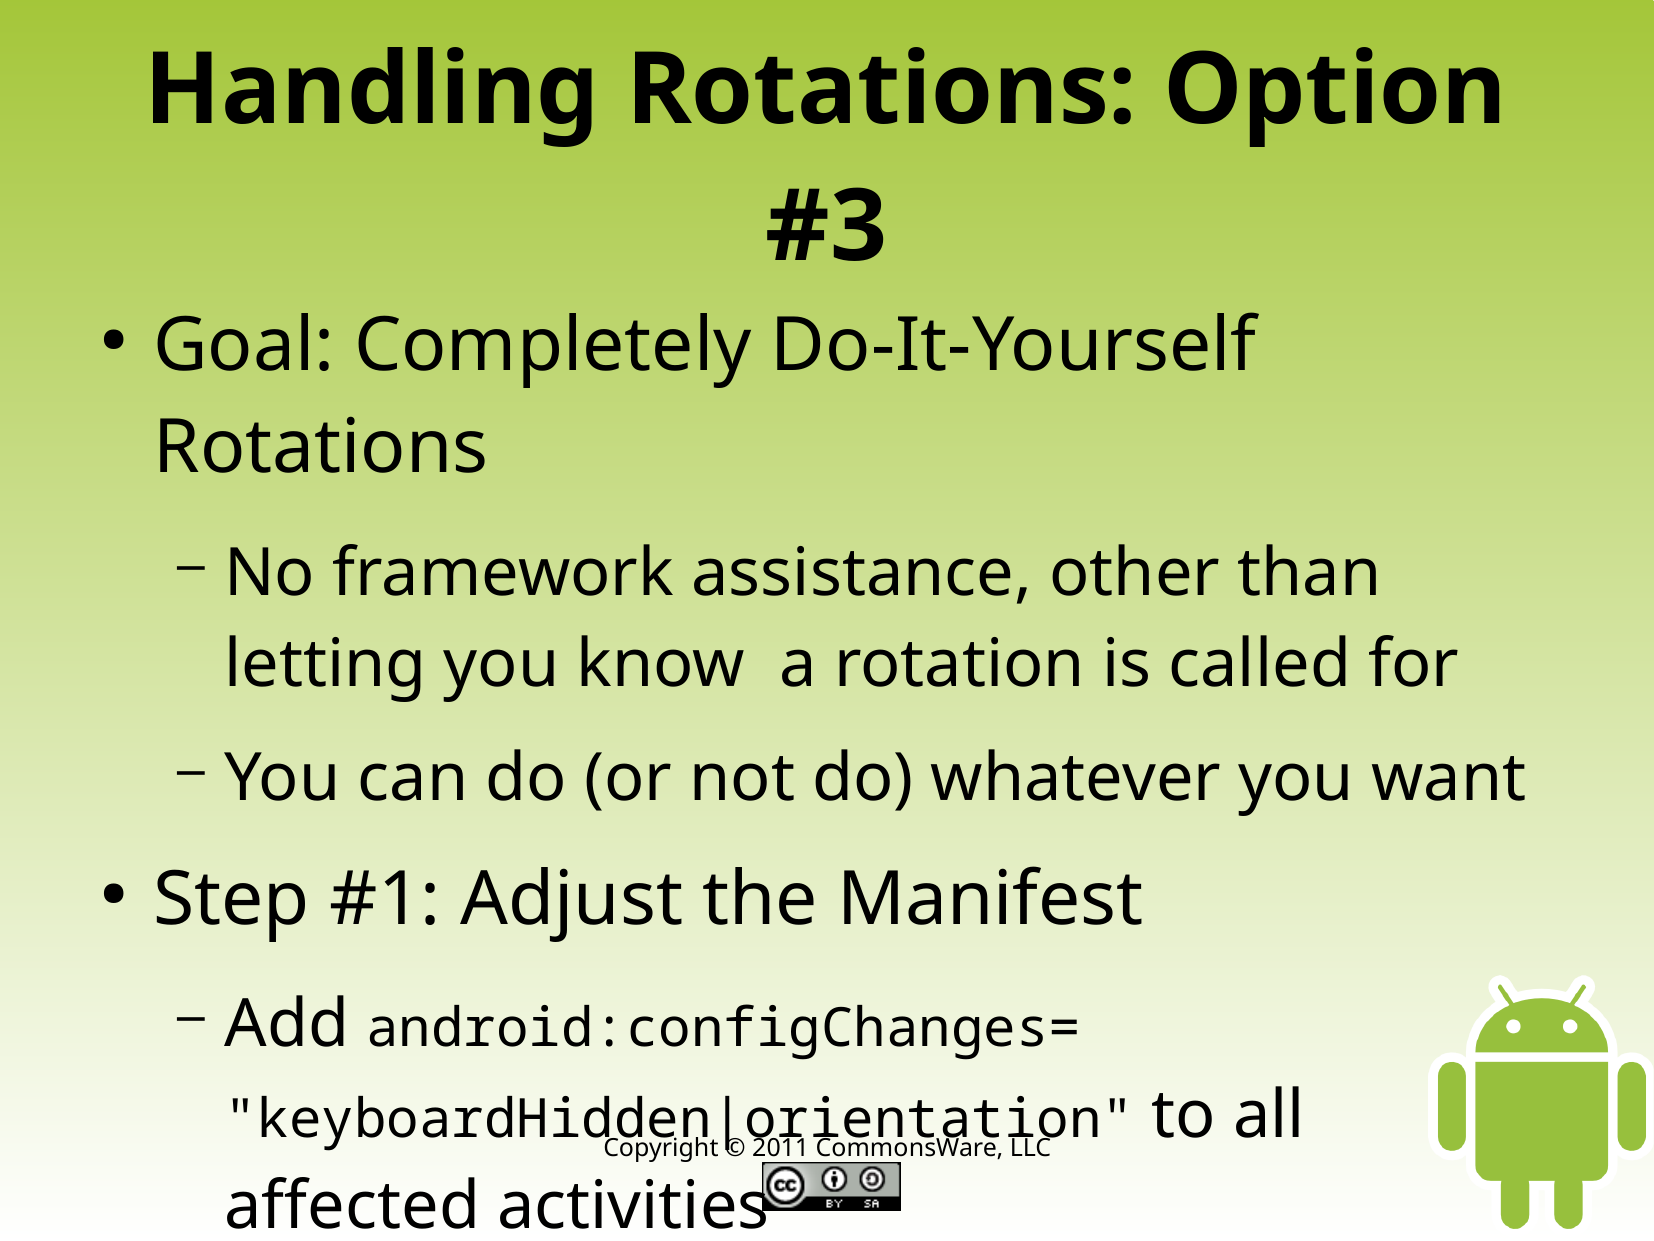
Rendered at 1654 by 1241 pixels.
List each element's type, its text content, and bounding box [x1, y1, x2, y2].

picture [762, 1162, 901, 1211]
picture [1428, 975, 1654, 1238]
title Handling Rotations: Option #3 [82, 49, 1571, 257]
list Goal: Completely Do-It-Yourself Rotations No framework assistance, other than letting you know a rotation is called for You can do (or not do) whatever you want Step #1: Adjust the Manifest Add android:configChanges= "keyboardHidden|orientation" to all affected activities Indicates that you will be handling those changes [82, 290, 1538, 1141]
